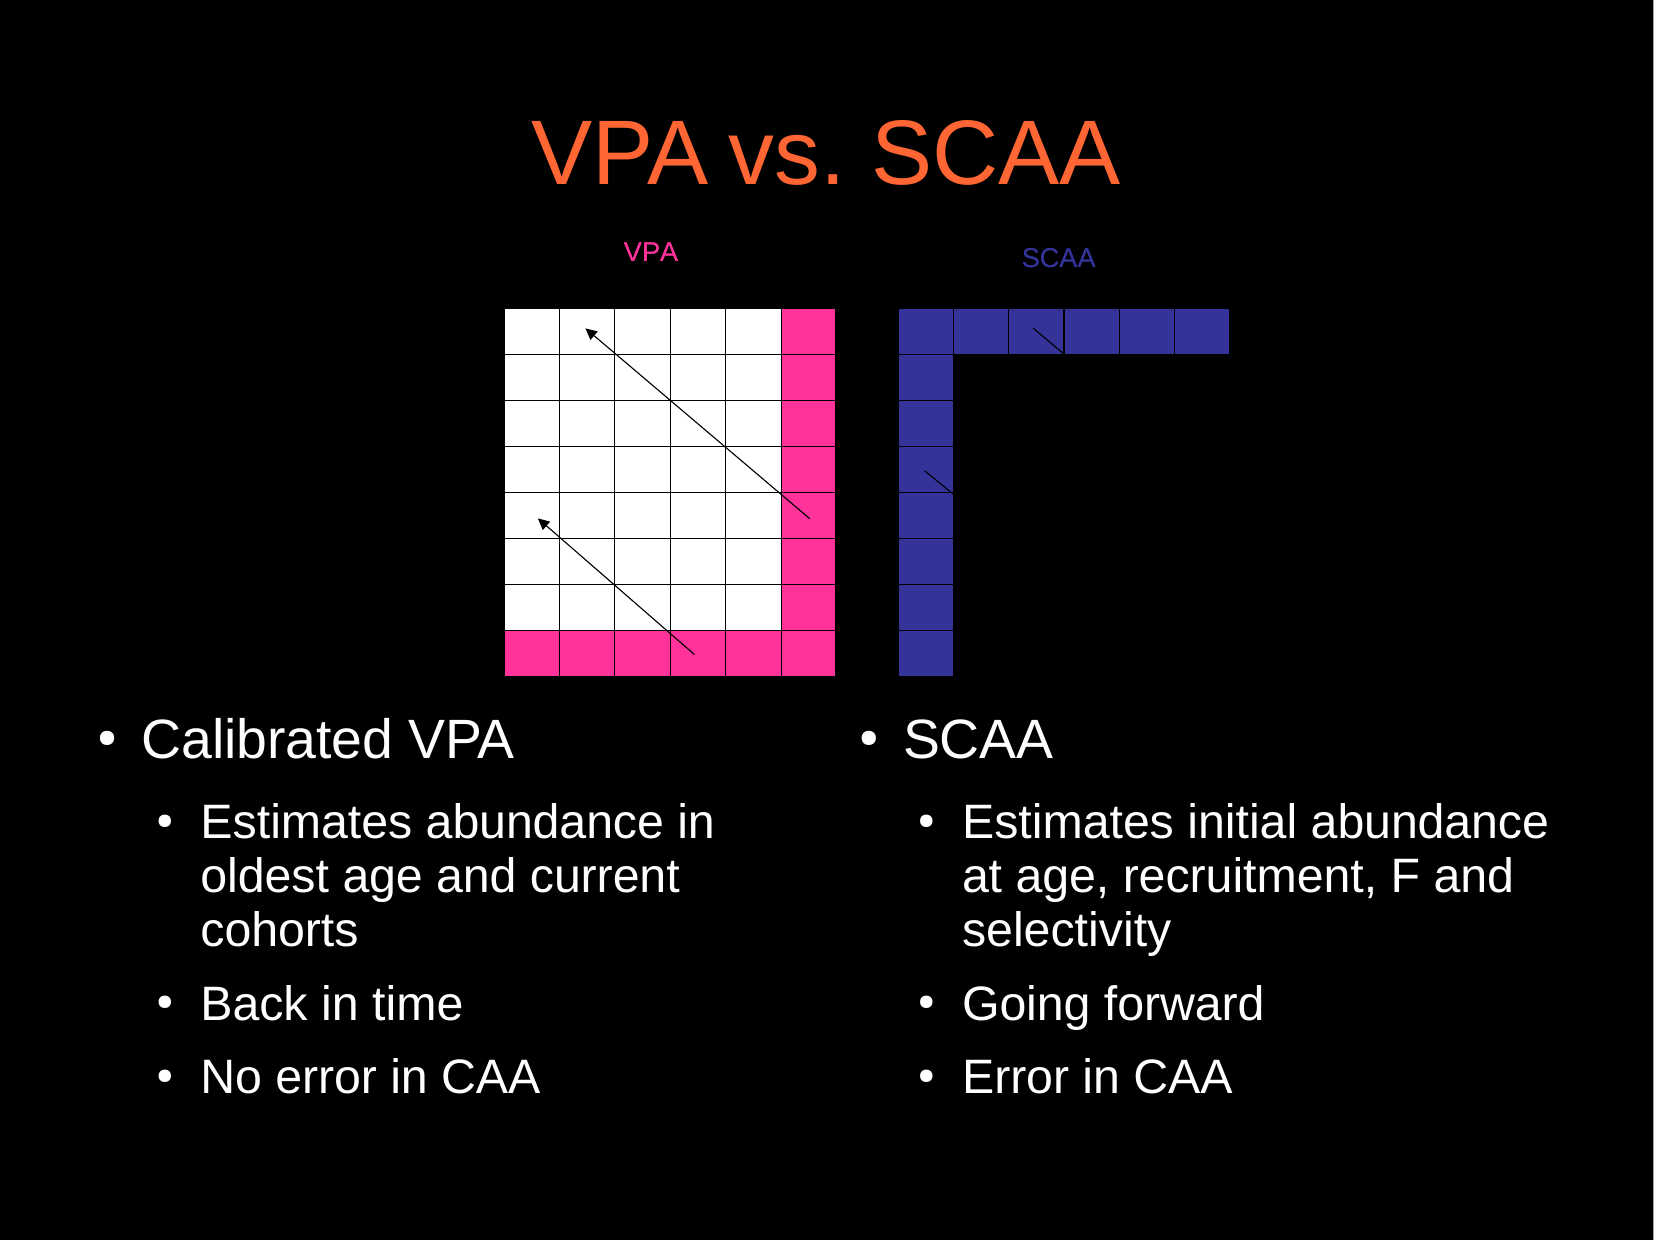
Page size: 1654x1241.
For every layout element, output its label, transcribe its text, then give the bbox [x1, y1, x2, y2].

title VPA vs. SCAA [82, 49, 1571, 257]
list Calibrated VPA Estimates abundance in oldest age and current cohorts Back in time No error in CAA [82, 708, 809, 1109]
list SCAA Estimates initial abundance at age, recruitment, F and selectivity Going forward Error in CAA [844, 708, 1571, 1109]
picture [442, 231, 1233, 680]
